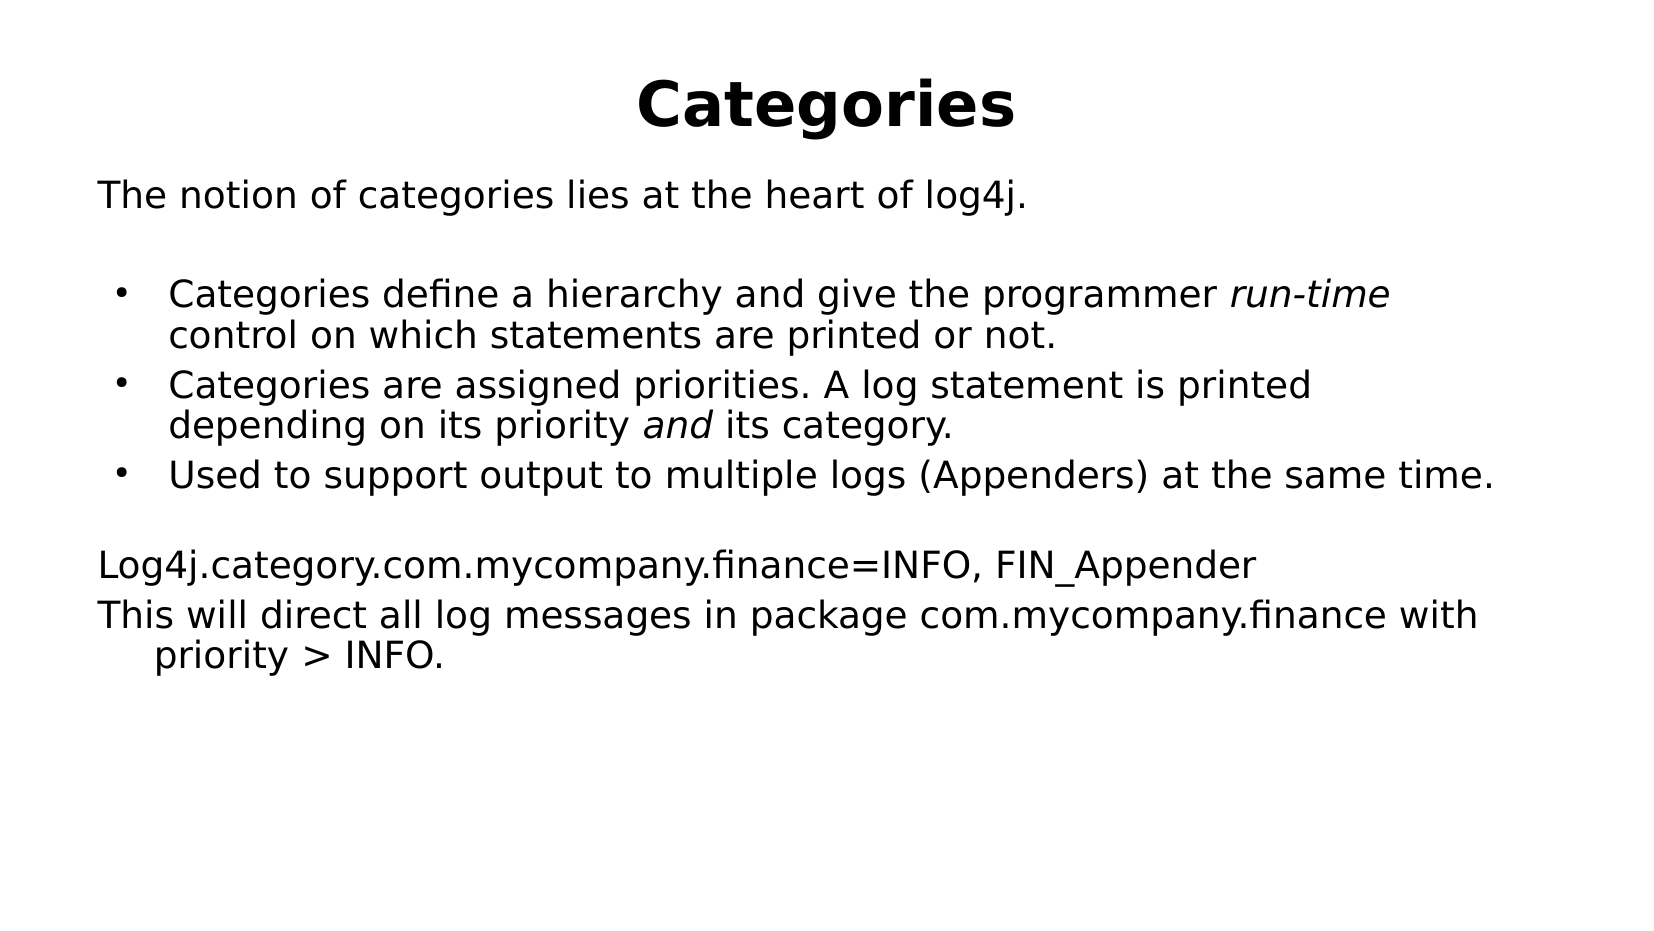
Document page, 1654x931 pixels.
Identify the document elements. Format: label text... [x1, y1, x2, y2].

title Categories [82, 36, 1571, 147]
list The notion of categories lies at the heart of log4j. Categories define a hierarchy and give the programmer run-time control on which statements are printed or not. Categories are assigned priorities. A log statement is printed depending on its priority and its category. Used to support output to multiple logs (Appenders) at the same time. Log4j.category.com.mycompany.finance=INFO, FIN_Appender This will direct all log messages in package com.mycompany.finance with priority > INFO. [82, 168, 1538, 889]
